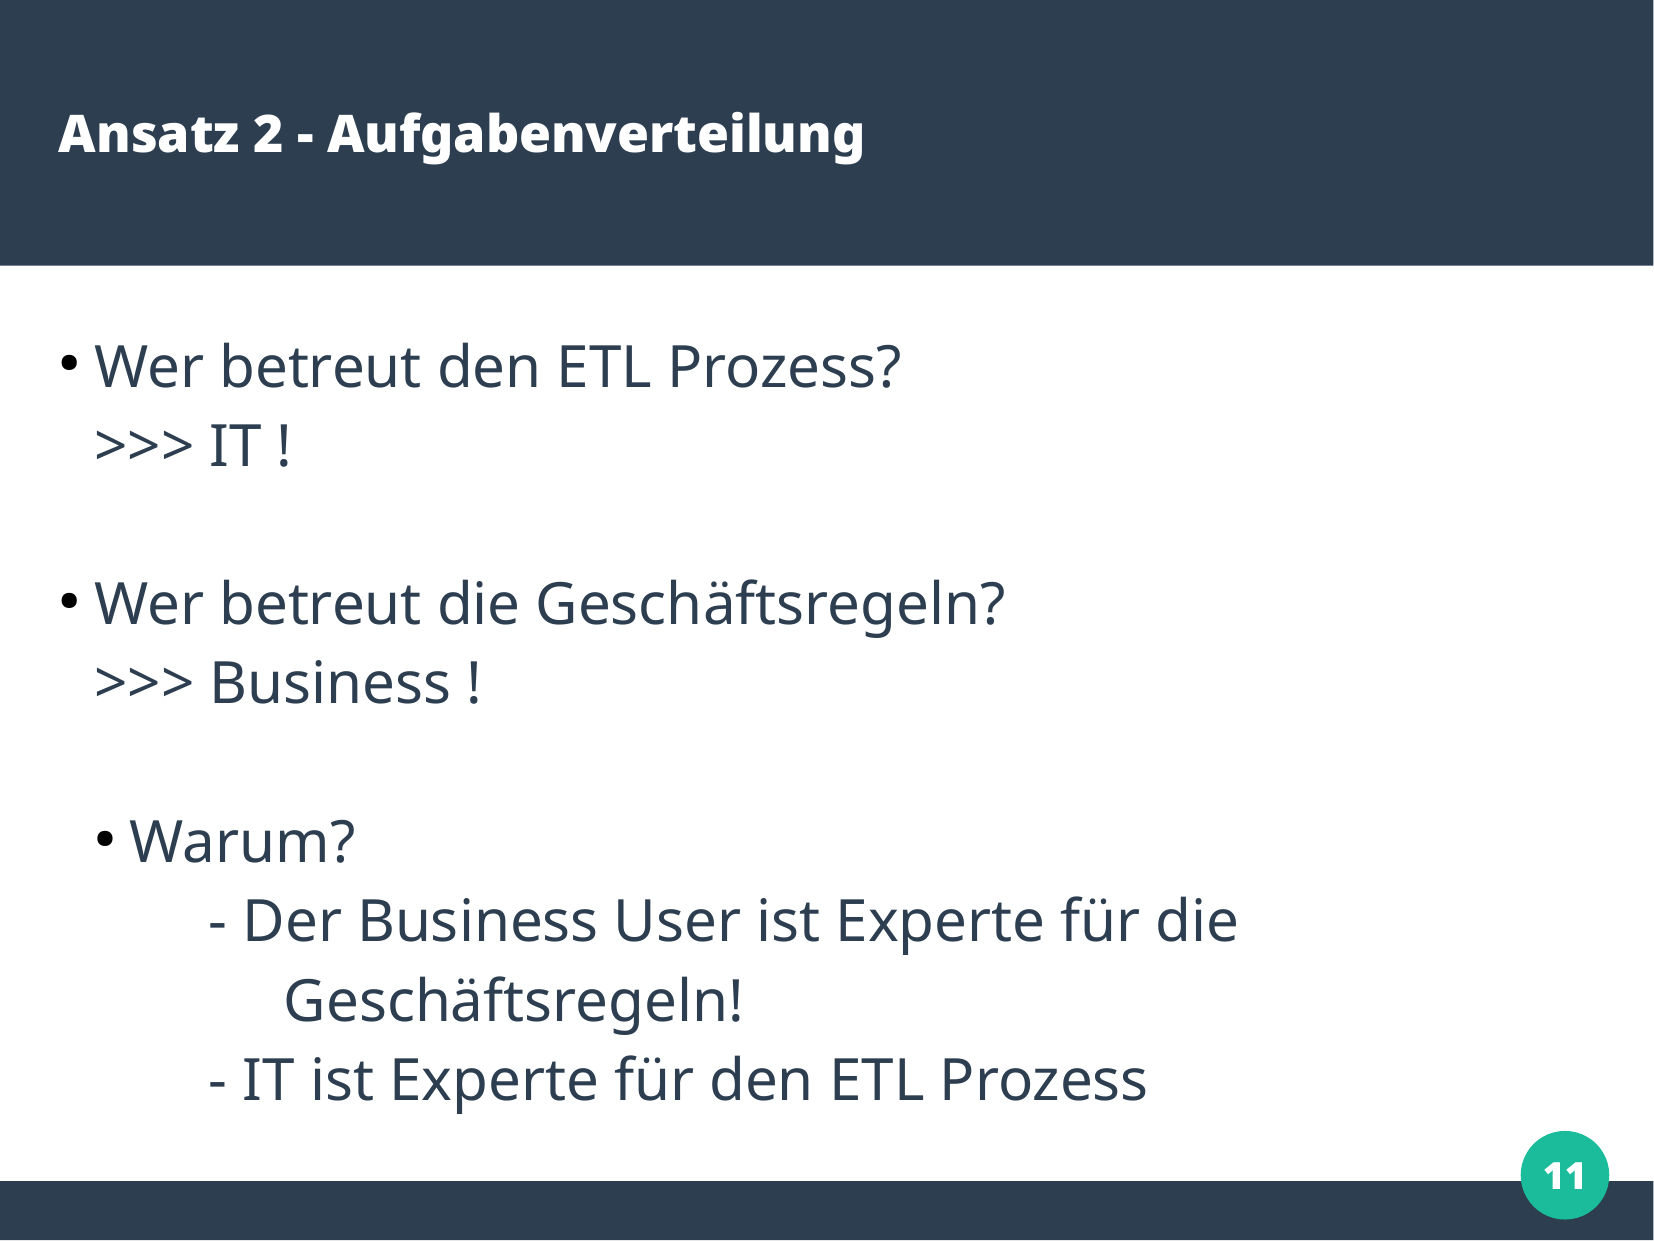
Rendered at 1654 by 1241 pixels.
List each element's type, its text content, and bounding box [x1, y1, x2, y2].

title Ansatz 2 - Aufgabenverteilung [59, 59, 1595, 207]
subtitle Wer betreut den ETL Prozess? >>> IT ! Wer betreut die Geschäftsregeln? >>> Business ! Warum? - Der Business User ist Experte für die Geschäftsregeln! - IT ist Experte für den ETL Prozess [59, 324, 1565, 1145]
